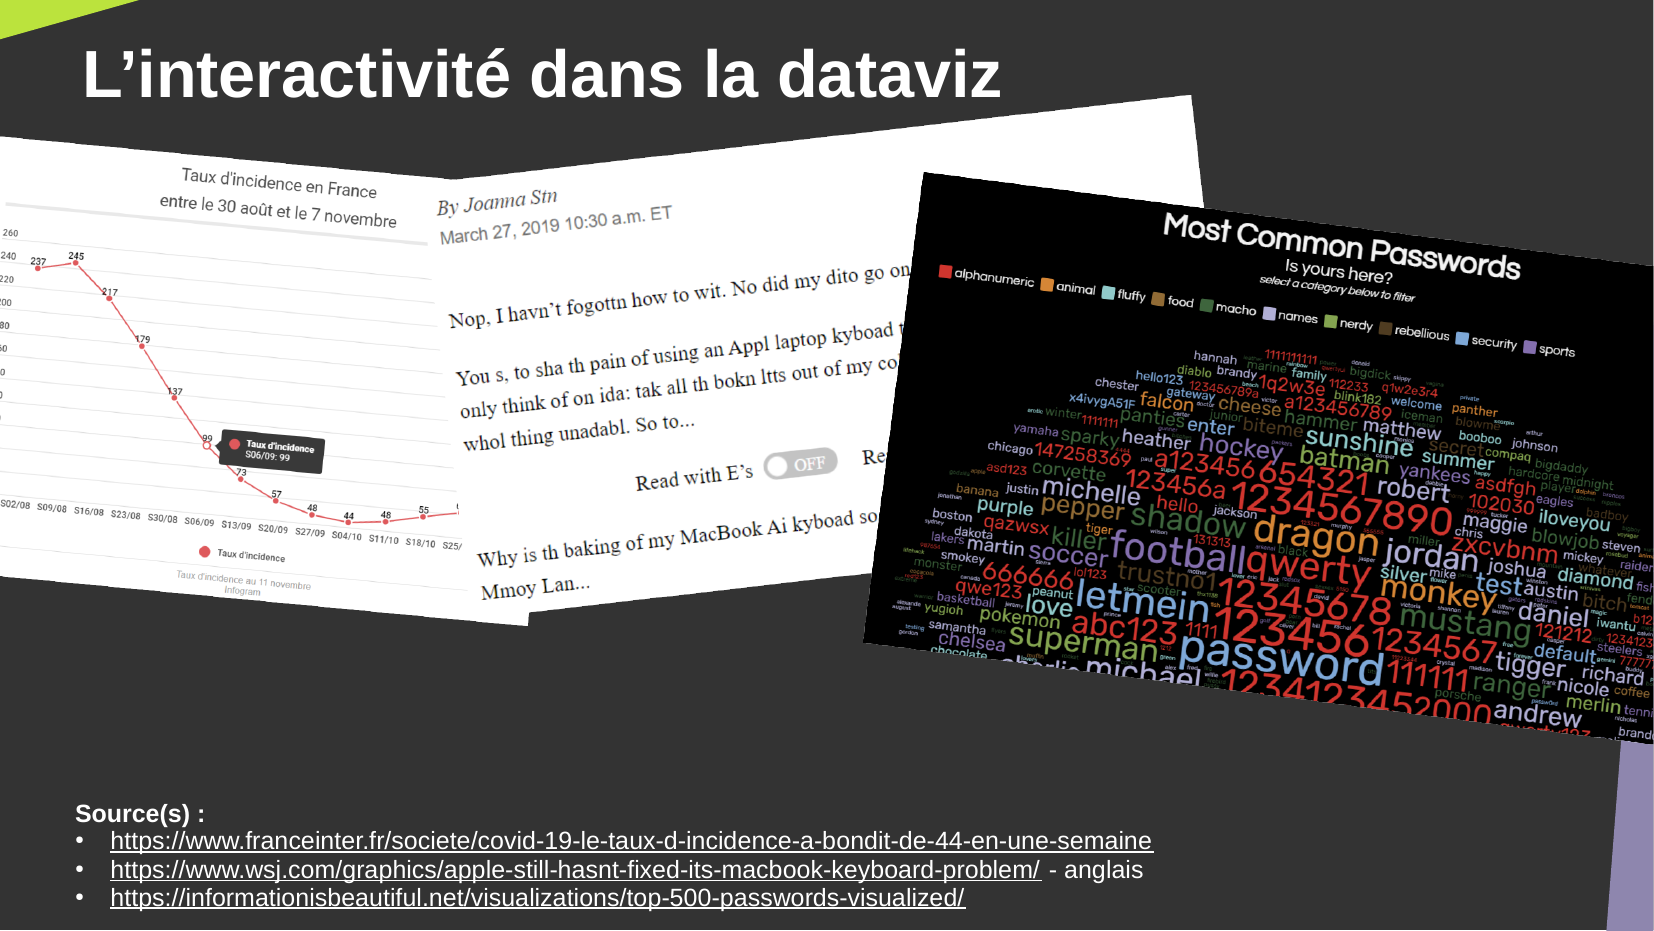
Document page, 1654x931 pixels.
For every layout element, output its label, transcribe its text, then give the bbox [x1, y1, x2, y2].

text_box [1606, 741, 1654, 931]
text_box [0, 0, 140, 40]
picture [0, 94, 1654, 744]
title L’interactivité dans la dataviz [82, 37, 1619, 112]
text_box Source(s) : https://www.franceinter.fr/societe/covid-19-le-taux-d-incidence-a-bondit-de-44-en-une-semaine https://www.wsj.com/graphics/apple-still-hasnt-fixed-its-macbook-keyboard-problem/ - anglais https://informationisbeautiful.net/visualizations/top-500-passwords-visualized/ [60, 791, 1546, 931]
